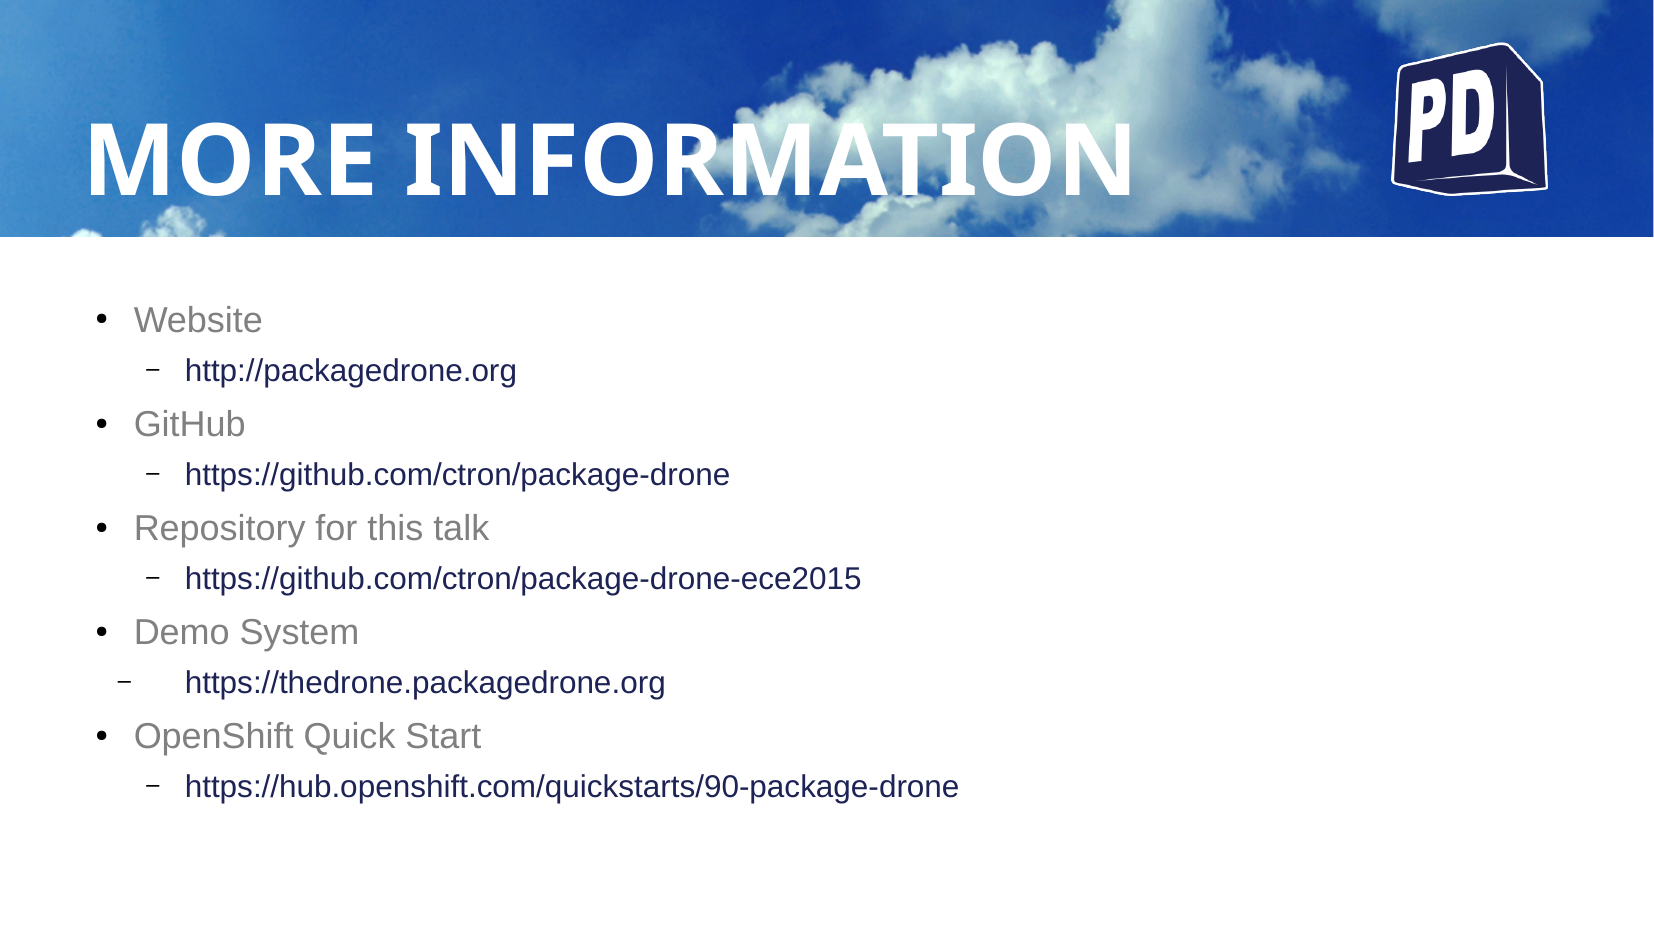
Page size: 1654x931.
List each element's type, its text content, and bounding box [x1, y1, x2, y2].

list Website http://packagedrone.org GitHub https://github.com/ctron/package-drone Repository for this talk https://github.com/ctron/package-drone-ece2015 Demo System https://thedrone.packagedrone.org OpenShift Quick Start https://hub.openshift.com/quickstarts/90-package-drone [82, 300, 1571, 811]
picture [0, 0, 1654, 237]
title MORE INFORMATION [82, 78, 1261, 234]
